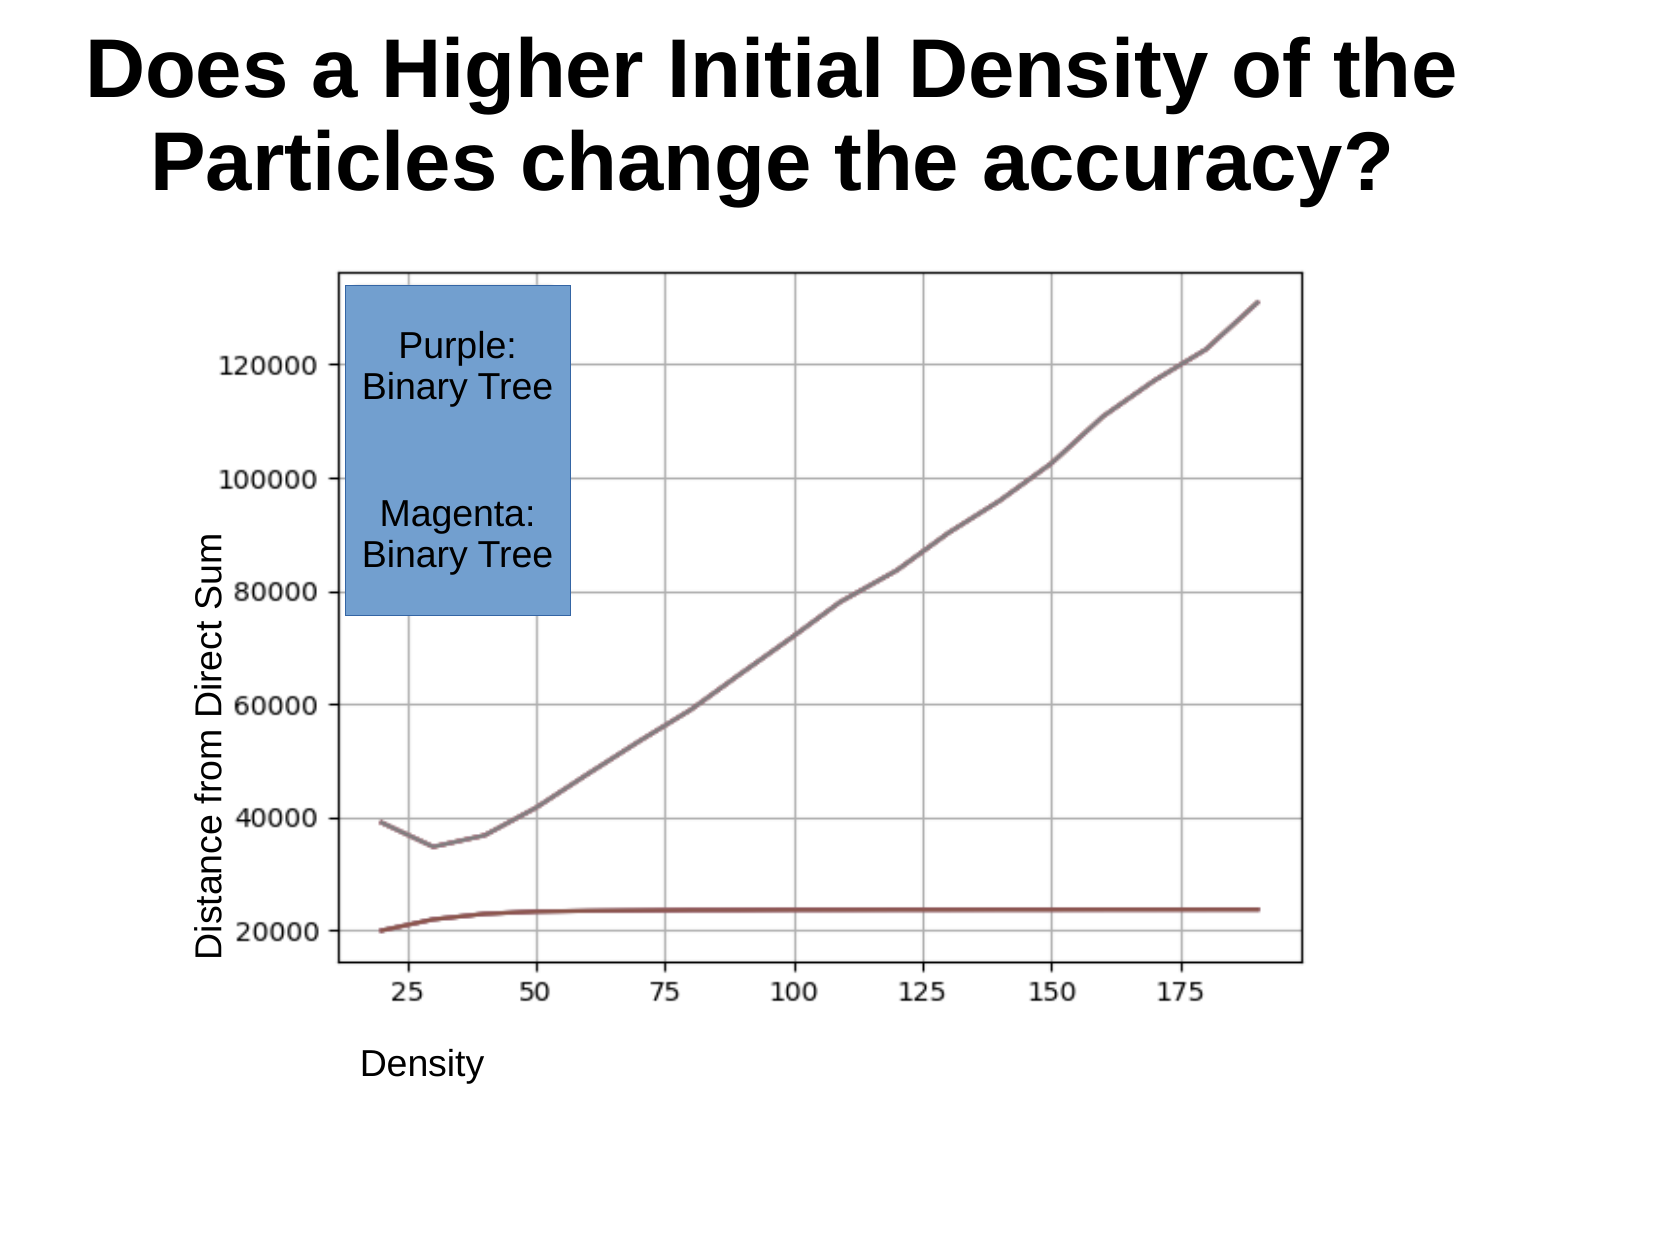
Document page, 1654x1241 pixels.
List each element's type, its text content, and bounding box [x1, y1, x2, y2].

text_box Density [345, 1035, 1111, 1092]
text_box Does a Higher Initial Density of the Particles change the accuracy? [45, 15, 1501, 309]
text_box Purple: Binary Tree Magenta: Binary Tree [345, 309, 571, 616]
text_box Distance from Direct Sum [180, 309, 237, 976]
picture [183, 309, 1426, 1061]
